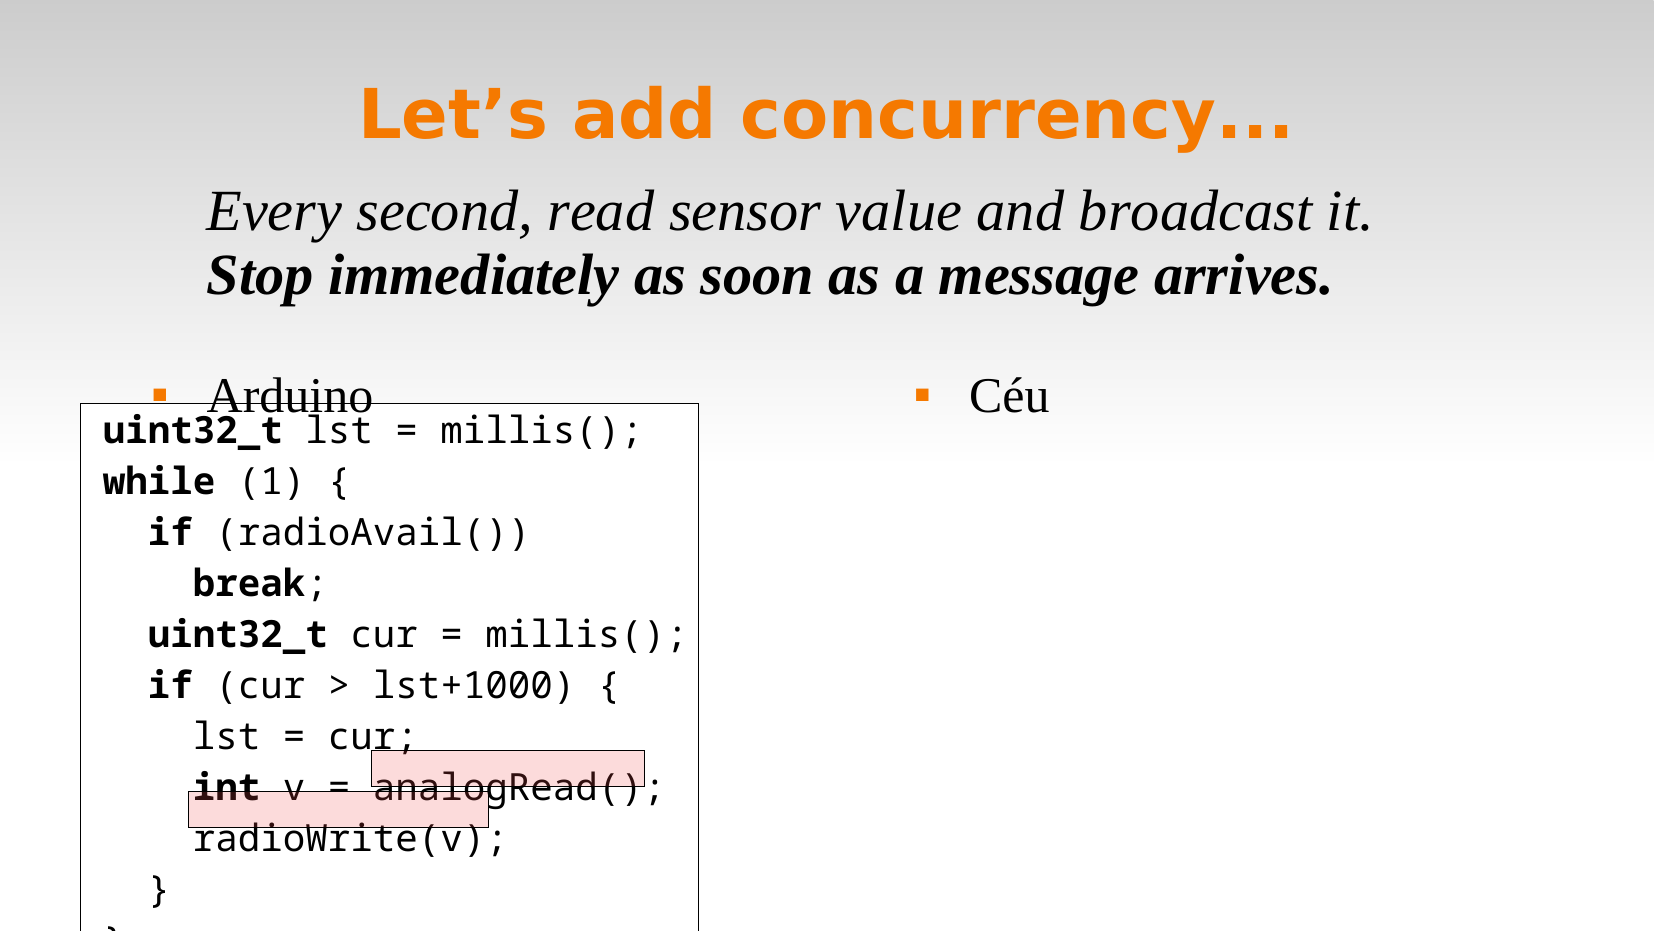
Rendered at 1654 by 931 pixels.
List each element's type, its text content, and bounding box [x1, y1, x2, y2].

text_box [371, 750, 645, 787]
text_box [188, 791, 489, 828]
title Let’s add concurrency... [82, 37, 1571, 193]
list Arduino [82, 368, 809, 851]
list Céu [845, 368, 1572, 840]
text_box uint32_t lst = millis(); while (1) { if (radioAvail()) break; uint32_t cur = millis(); if (cur > lst+1000) { lst = cur; int v = analogRead(); radioWrite(v); } } [80, 444, 699, 924]
list Every second, read sensor value and broadcast it. Stop immediately as soon as a message arrives. [82, 177, 1538, 338]
